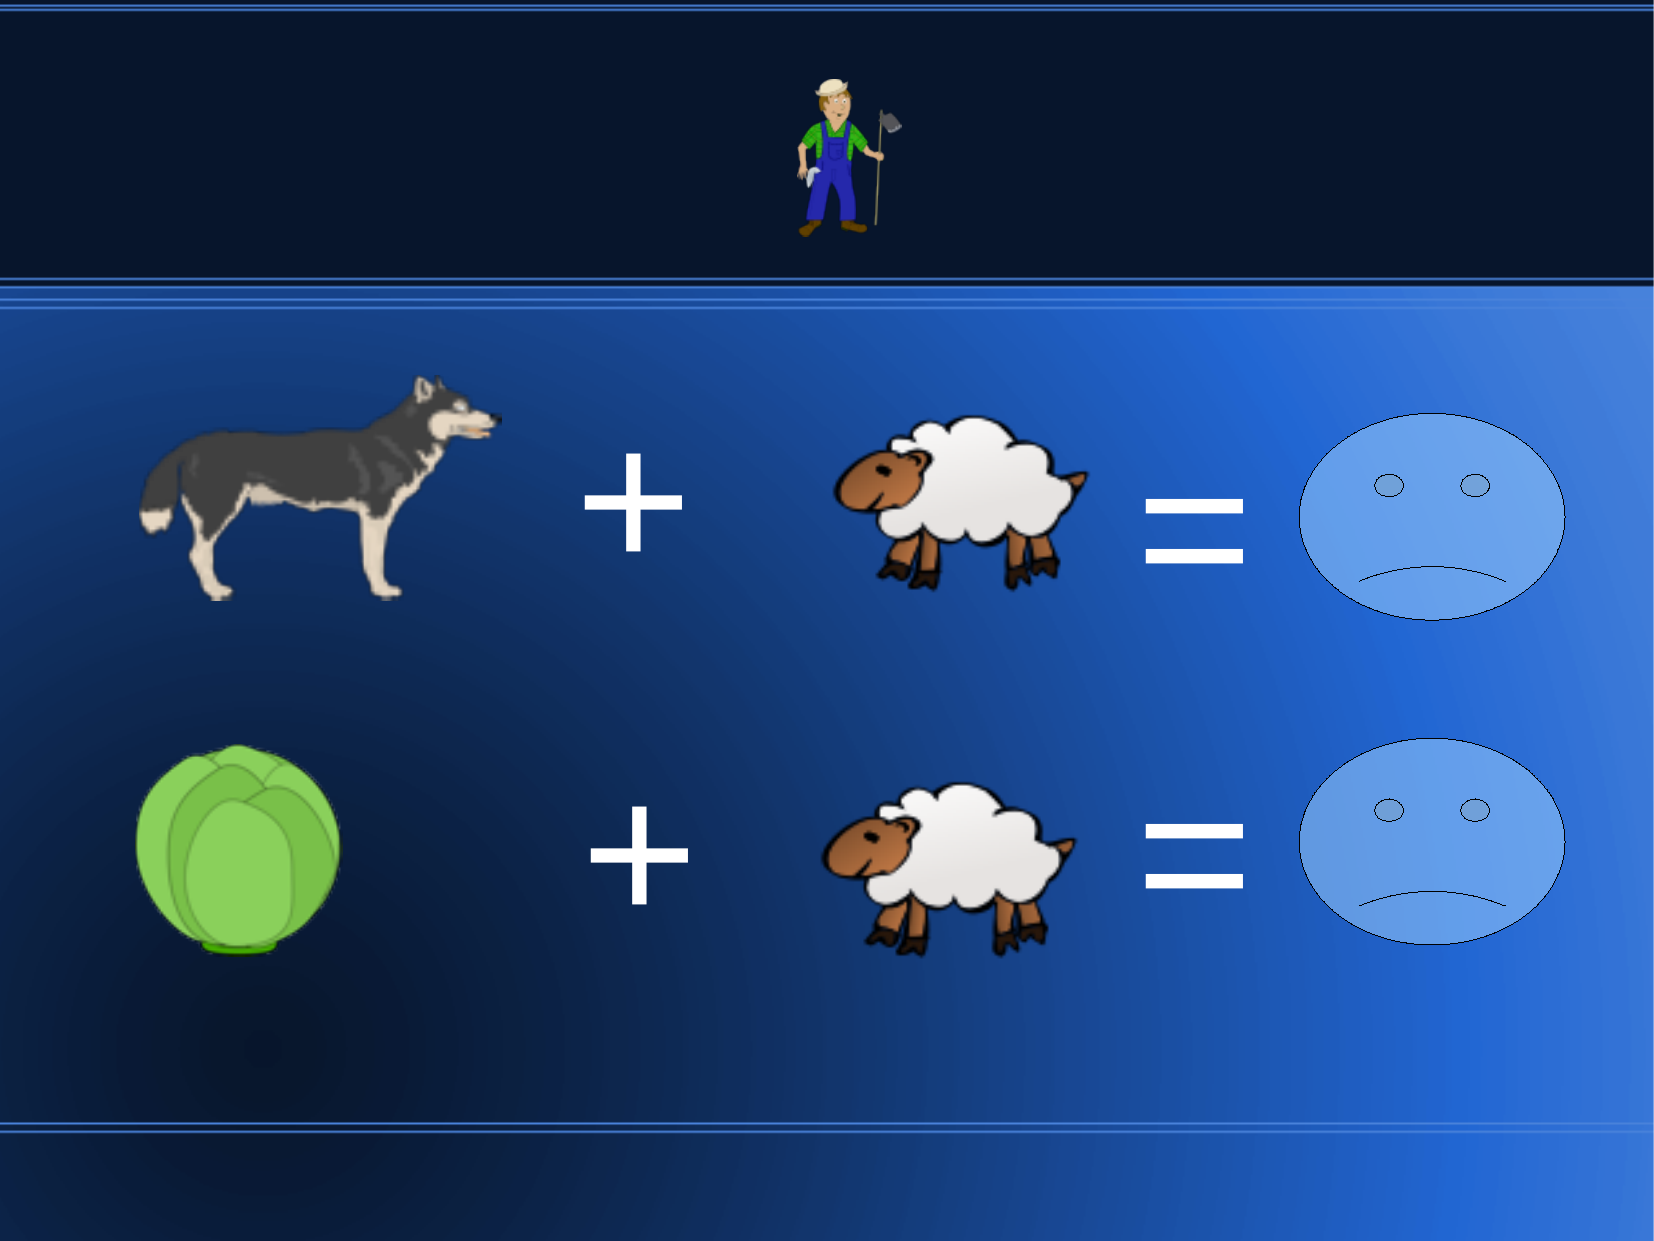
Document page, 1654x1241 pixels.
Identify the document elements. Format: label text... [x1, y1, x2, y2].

text_box + [566, 736, 804, 975]
text_box [1299, 413, 1566, 621]
text_box [1299, 738, 1566, 945]
text_box + [561, 383, 798, 622]
picture [0, 0, 1654, 1241]
text_box = [1122, 411, 1359, 650]
text_box = [1122, 736, 1359, 975]
